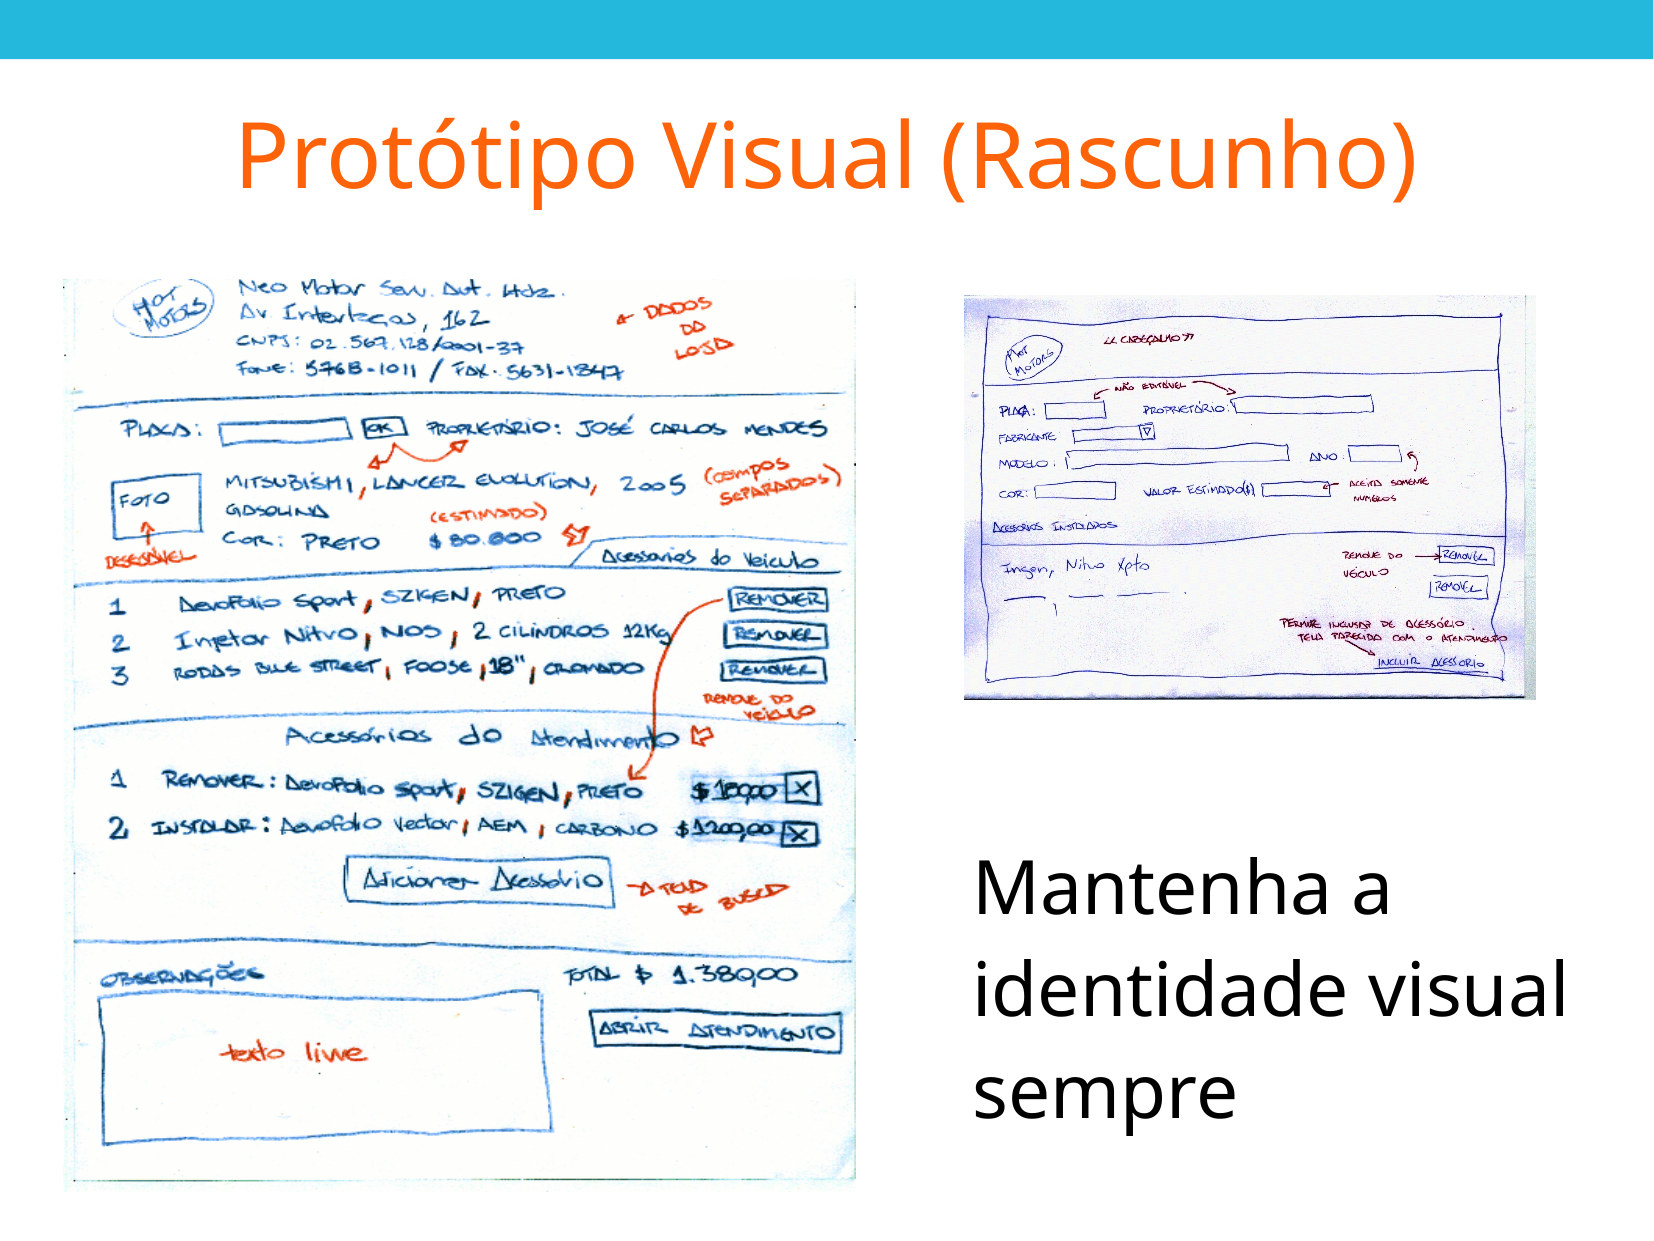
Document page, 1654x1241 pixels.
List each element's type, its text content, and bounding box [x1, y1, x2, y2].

picture [964, 295, 1536, 700]
text_box Mantenha a identidade visual sempre [957, 826, 1653, 1104]
picture [63, 279, 856, 1192]
title Protótipo Visual (Rascunho) [82, 56, 1571, 250]
